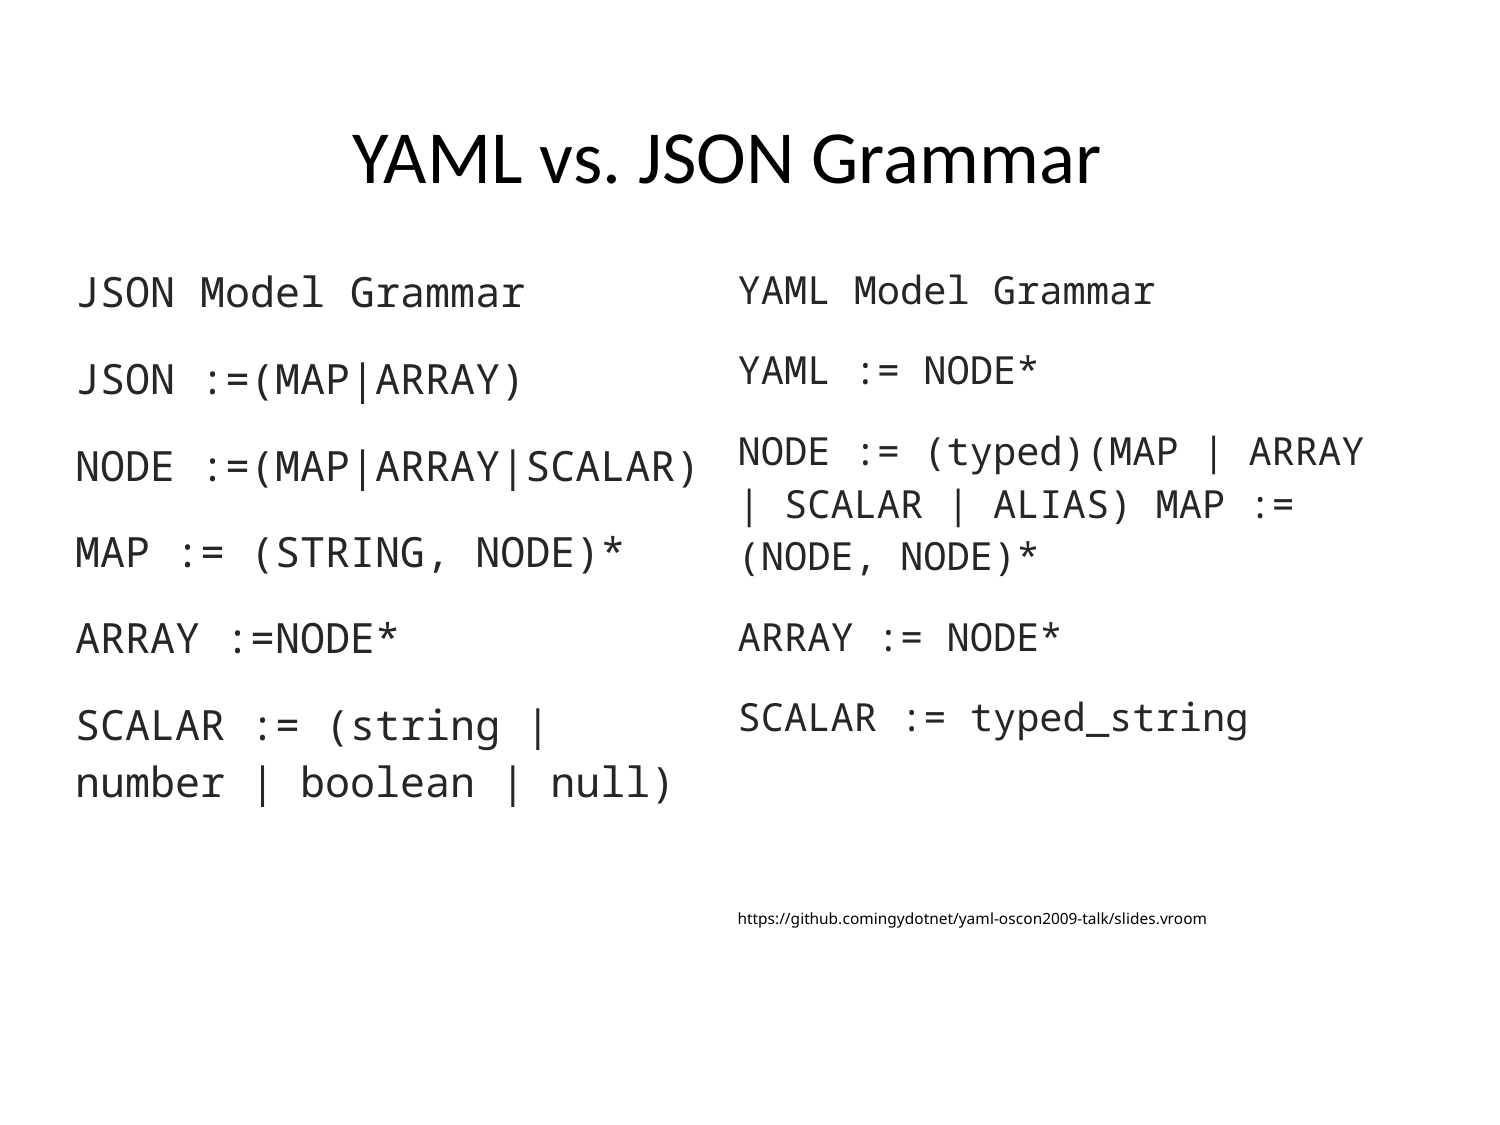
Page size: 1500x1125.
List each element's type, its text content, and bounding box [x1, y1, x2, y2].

title YAML vs. JSON Grammar [90, 43, 1365, 263]
list [720, 254, 1366, 907]
list JSON Model Grammar JSON :=(MAP|ARRAY) NODE :=(MAP|ARRAY|SCALAR) MAP := (STRING, NODE)* ARRAY :=NODE* SCALAR := (string | number | boolean | null) [75, 263, 721, 931]
list YAML Model Grammar YAML := NODE* NODE := (typed)(MAP | ARRAY | SCALAR | ALIAS) MAP := (NODE, NODE)* ARRAY := NODE* SCALAR := typed_string https://github.comingydotnet/yaml-oscon2009-talk/slides.vroom [737, 263, 1383, 931]
